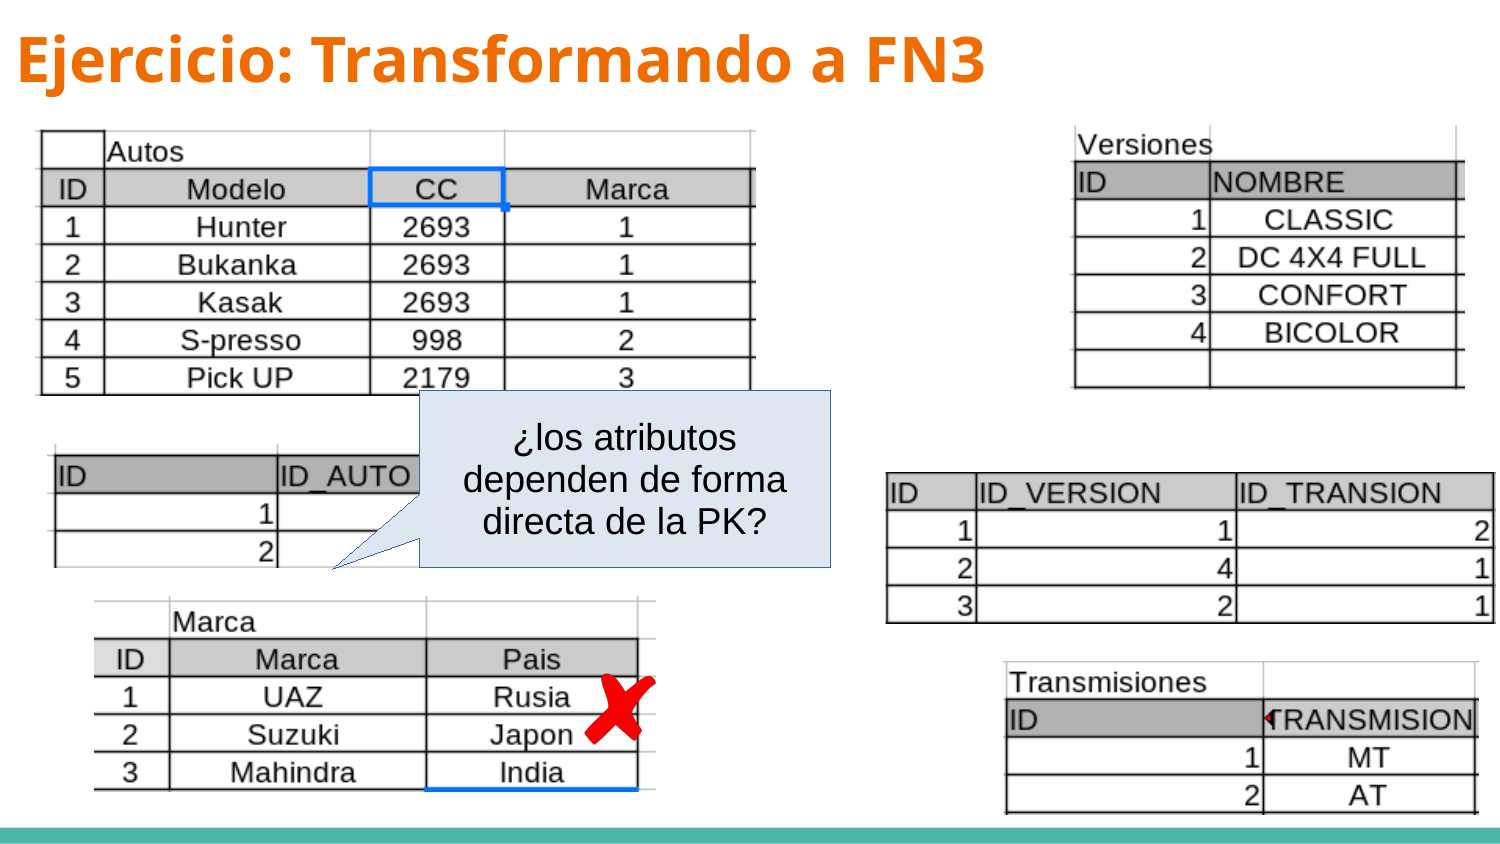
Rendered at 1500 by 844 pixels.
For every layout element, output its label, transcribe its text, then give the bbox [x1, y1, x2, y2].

title Ejercicio: Transformando a FN3 [0, 0, 1398, 116]
text_box ¿los atributos dependen de forma directa de la PK? [332, 390, 831, 570]
picture [47, 444, 419, 568]
picture [339, 539, 419, 568]
picture [35, 129, 756, 396]
picture [94, 596, 656, 792]
picture [885, 472, 1496, 624]
picture [1070, 125, 1465, 390]
picture [1003, 661, 1479, 815]
